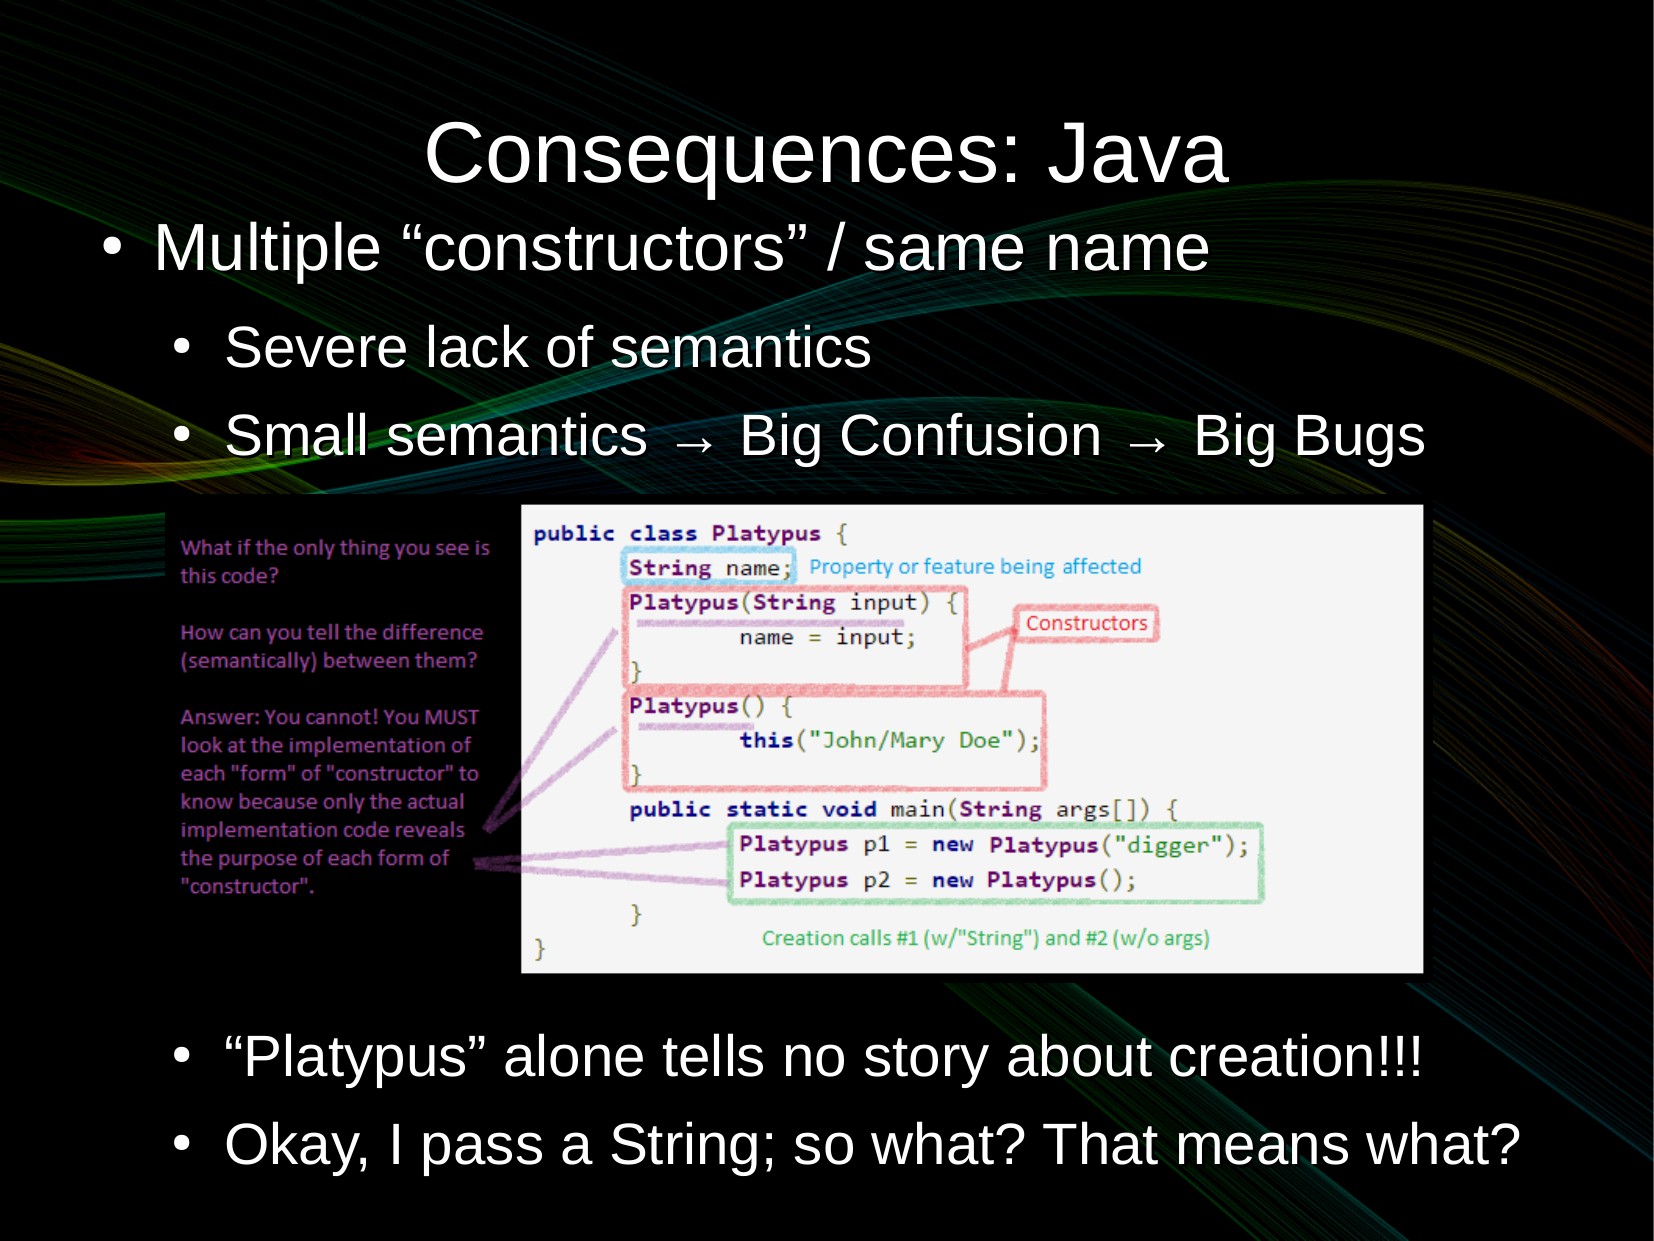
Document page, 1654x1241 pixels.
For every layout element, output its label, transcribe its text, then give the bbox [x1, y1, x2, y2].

title Consequences: Java [82, 49, 1571, 210]
picture [0, 0, 1654, 1241]
list Multiple “constructors” / same name Severe lack of semantics Small semantics → Big Confusion → Big Bugs “Platypus” alone tells no story about creation!!! Okay, I pass a String; so what? That means what? [82, 210, 1571, 1178]
